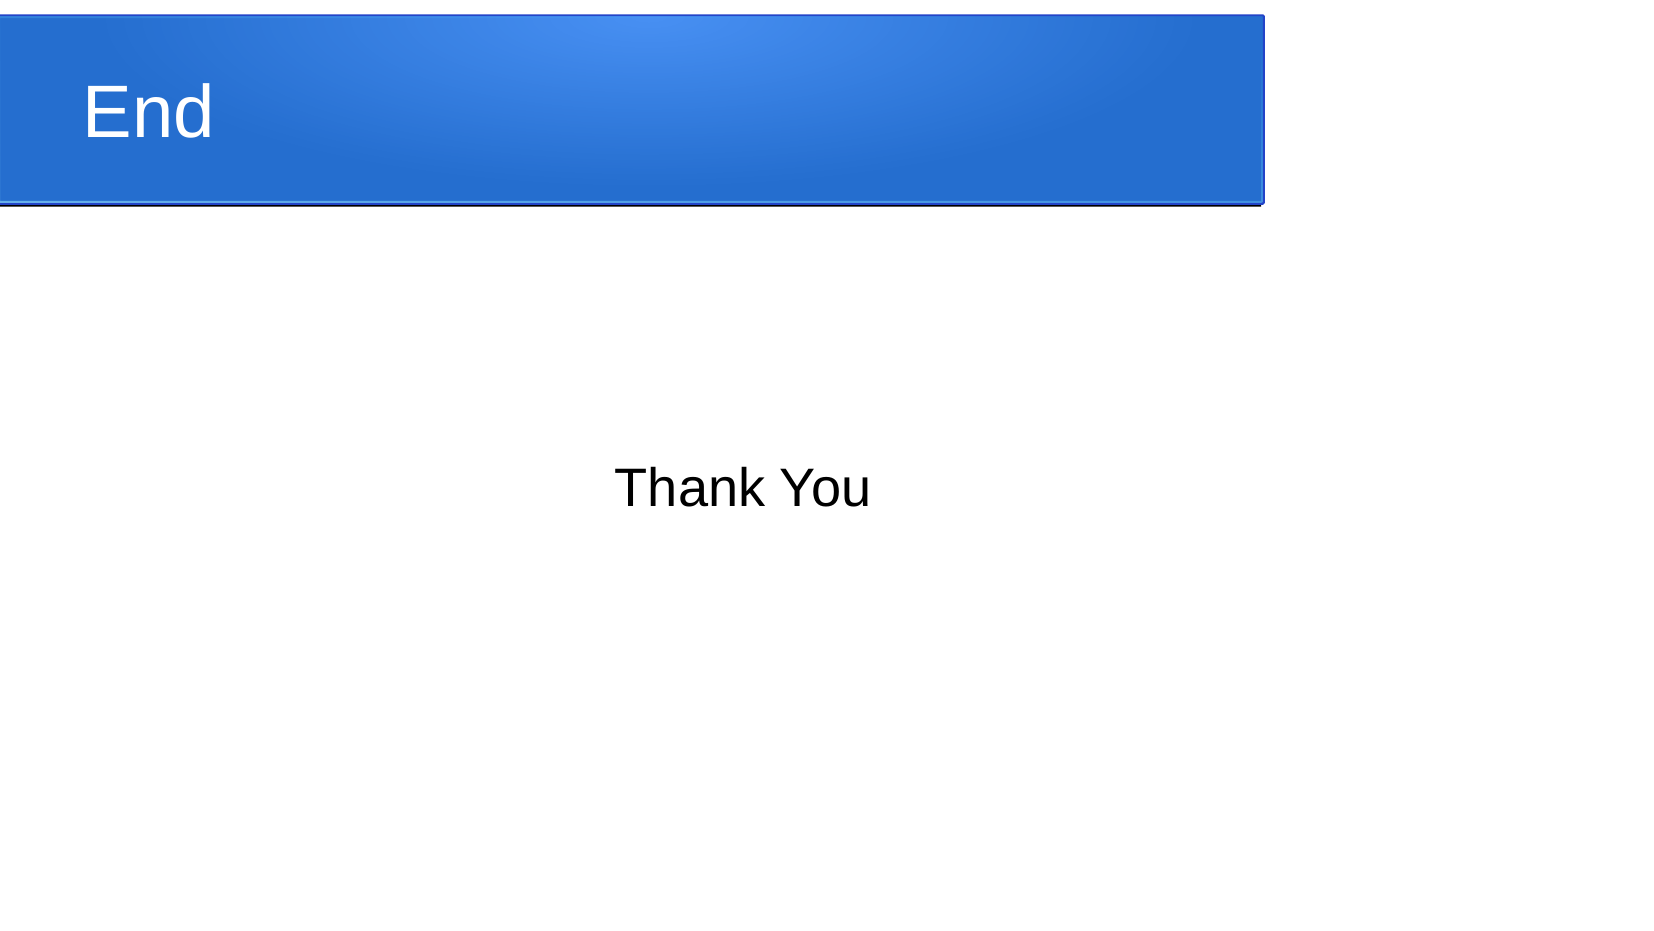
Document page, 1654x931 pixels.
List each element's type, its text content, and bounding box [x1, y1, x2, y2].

text_box Thank You [600, 450, 901, 526]
title End [82, 35, 1235, 189]
